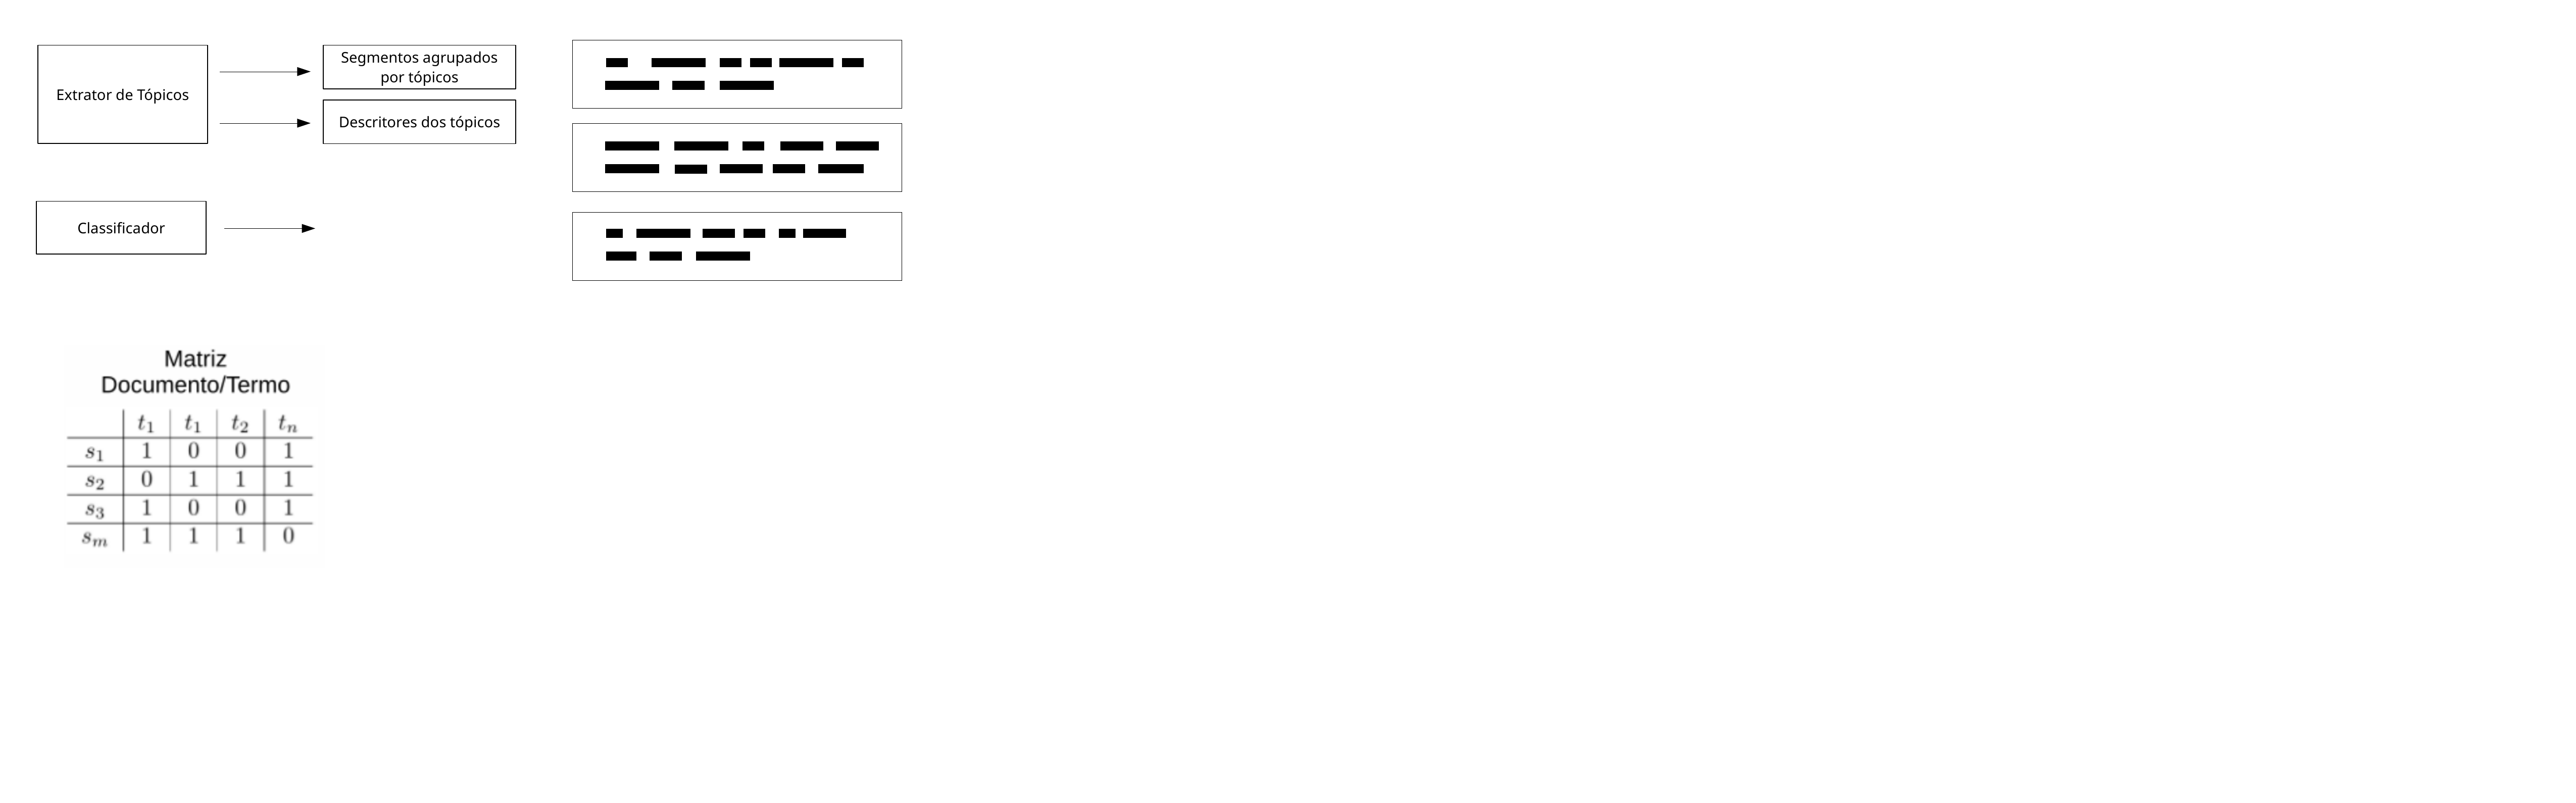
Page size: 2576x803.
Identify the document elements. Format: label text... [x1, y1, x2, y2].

text_box Segmentos agrupados por tópicos [323, 45, 516, 89]
text_box Extrator de Tópicos [38, 45, 208, 144]
text_box Descritores dos tópicos [323, 100, 516, 144]
text_box Classificador [36, 201, 207, 255]
picture [64, 332, 326, 569]
